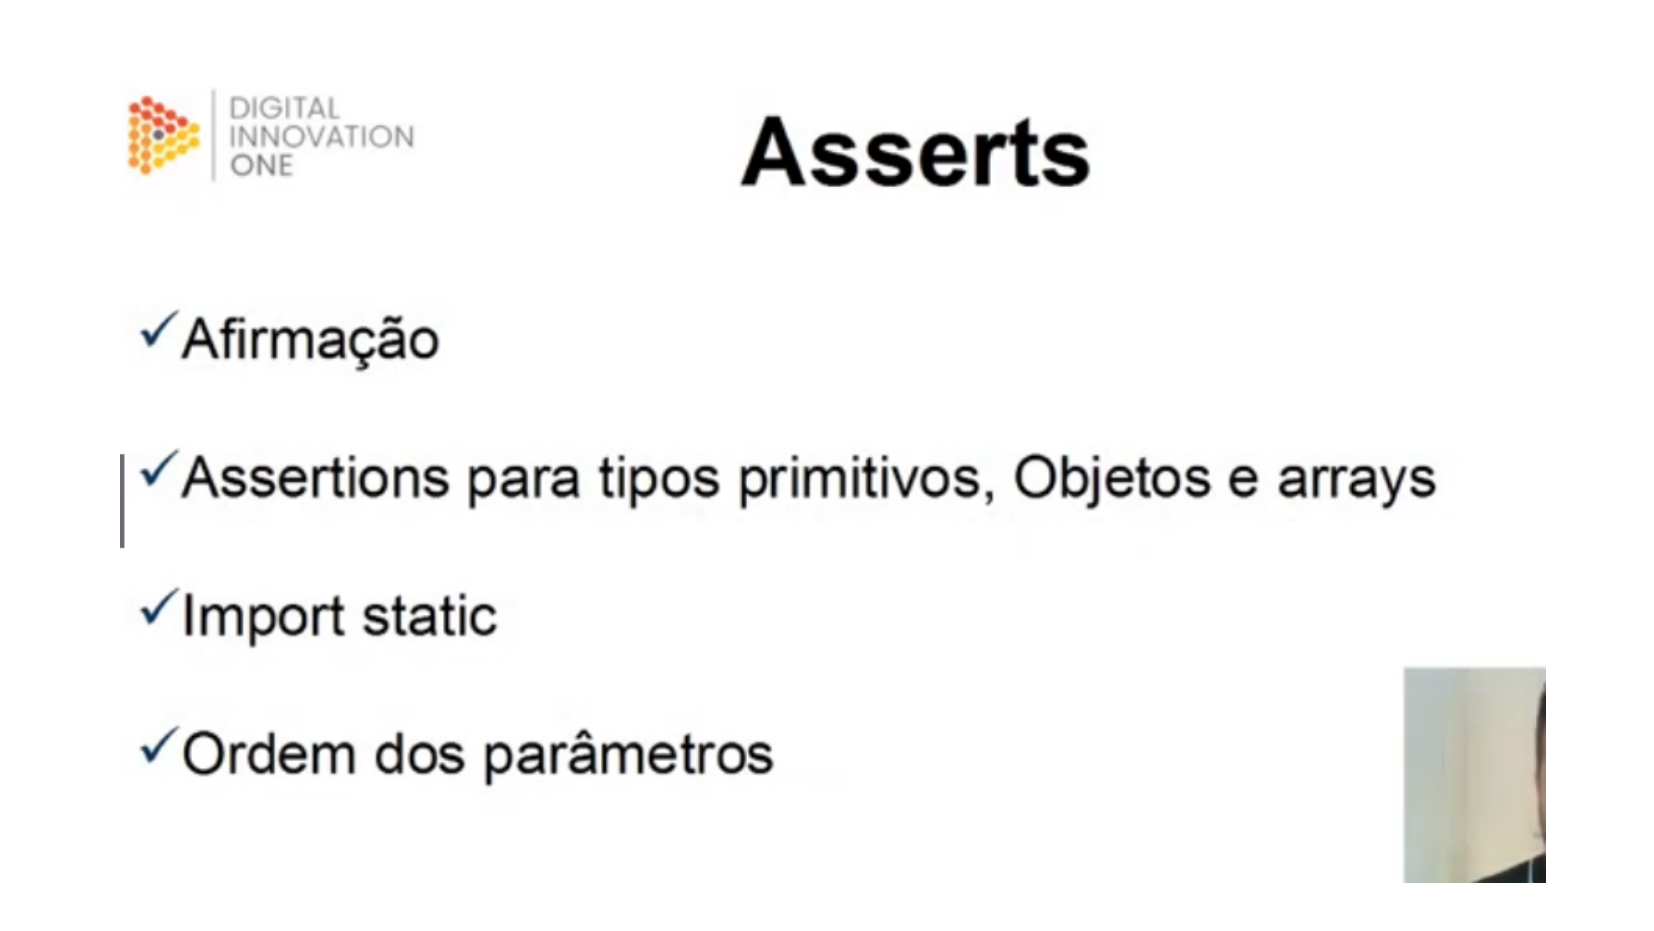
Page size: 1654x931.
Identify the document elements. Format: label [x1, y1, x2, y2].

picture [120, 54, 1546, 883]
